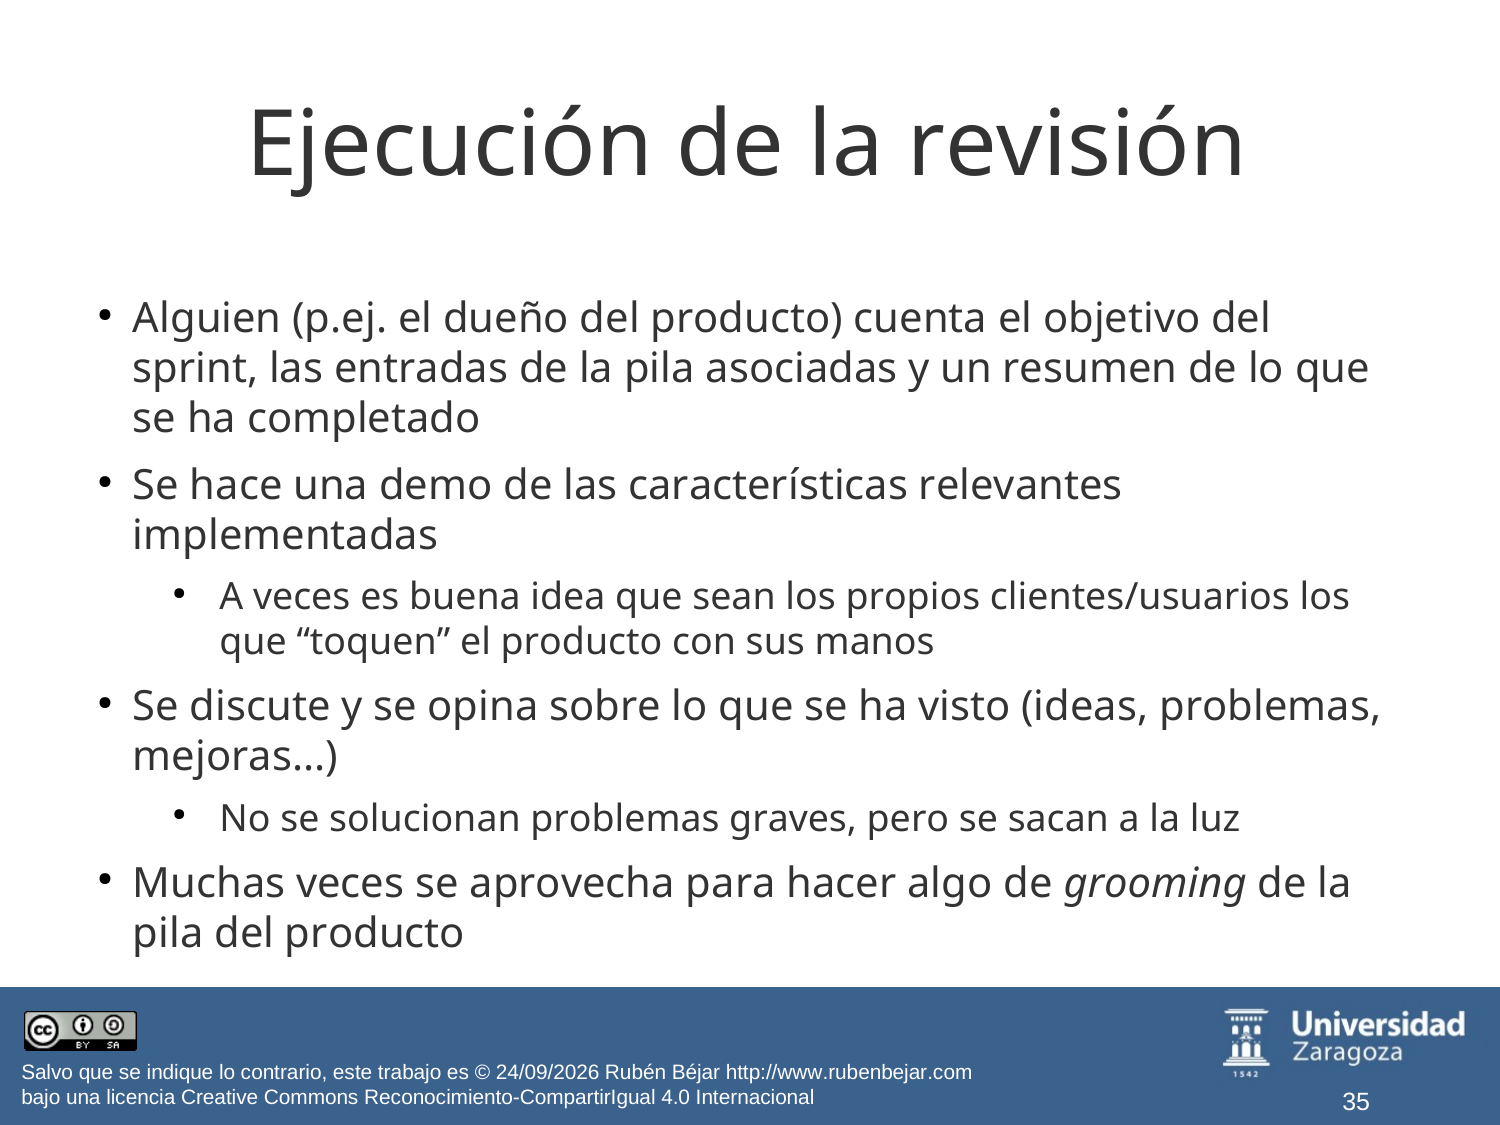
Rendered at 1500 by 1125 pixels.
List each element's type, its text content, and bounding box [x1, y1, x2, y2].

title Ejecución de la revisión [74, 21, 1420, 257]
picture [0, 987, 1500, 1125]
list Alguien (p.ej. el dueño del producto) cuenta el objetivo del sprint, las entradas de la pila asociadas y un resumen de lo que se ha completado Se hace una demo de las características relevantes implementadas A veces es buena idea que sean los propios clientes/usuarios los que “toquen” el producto con sus manos Se discute y se opina sobre lo que se ha visto (ideas, problemas, mejoras...) No se solucionan problemas graves, pero se sacan a la luz Muchas veces se aprovecha para hacer algo de grooming de la pila del producto [82, 283, 1418, 957]
